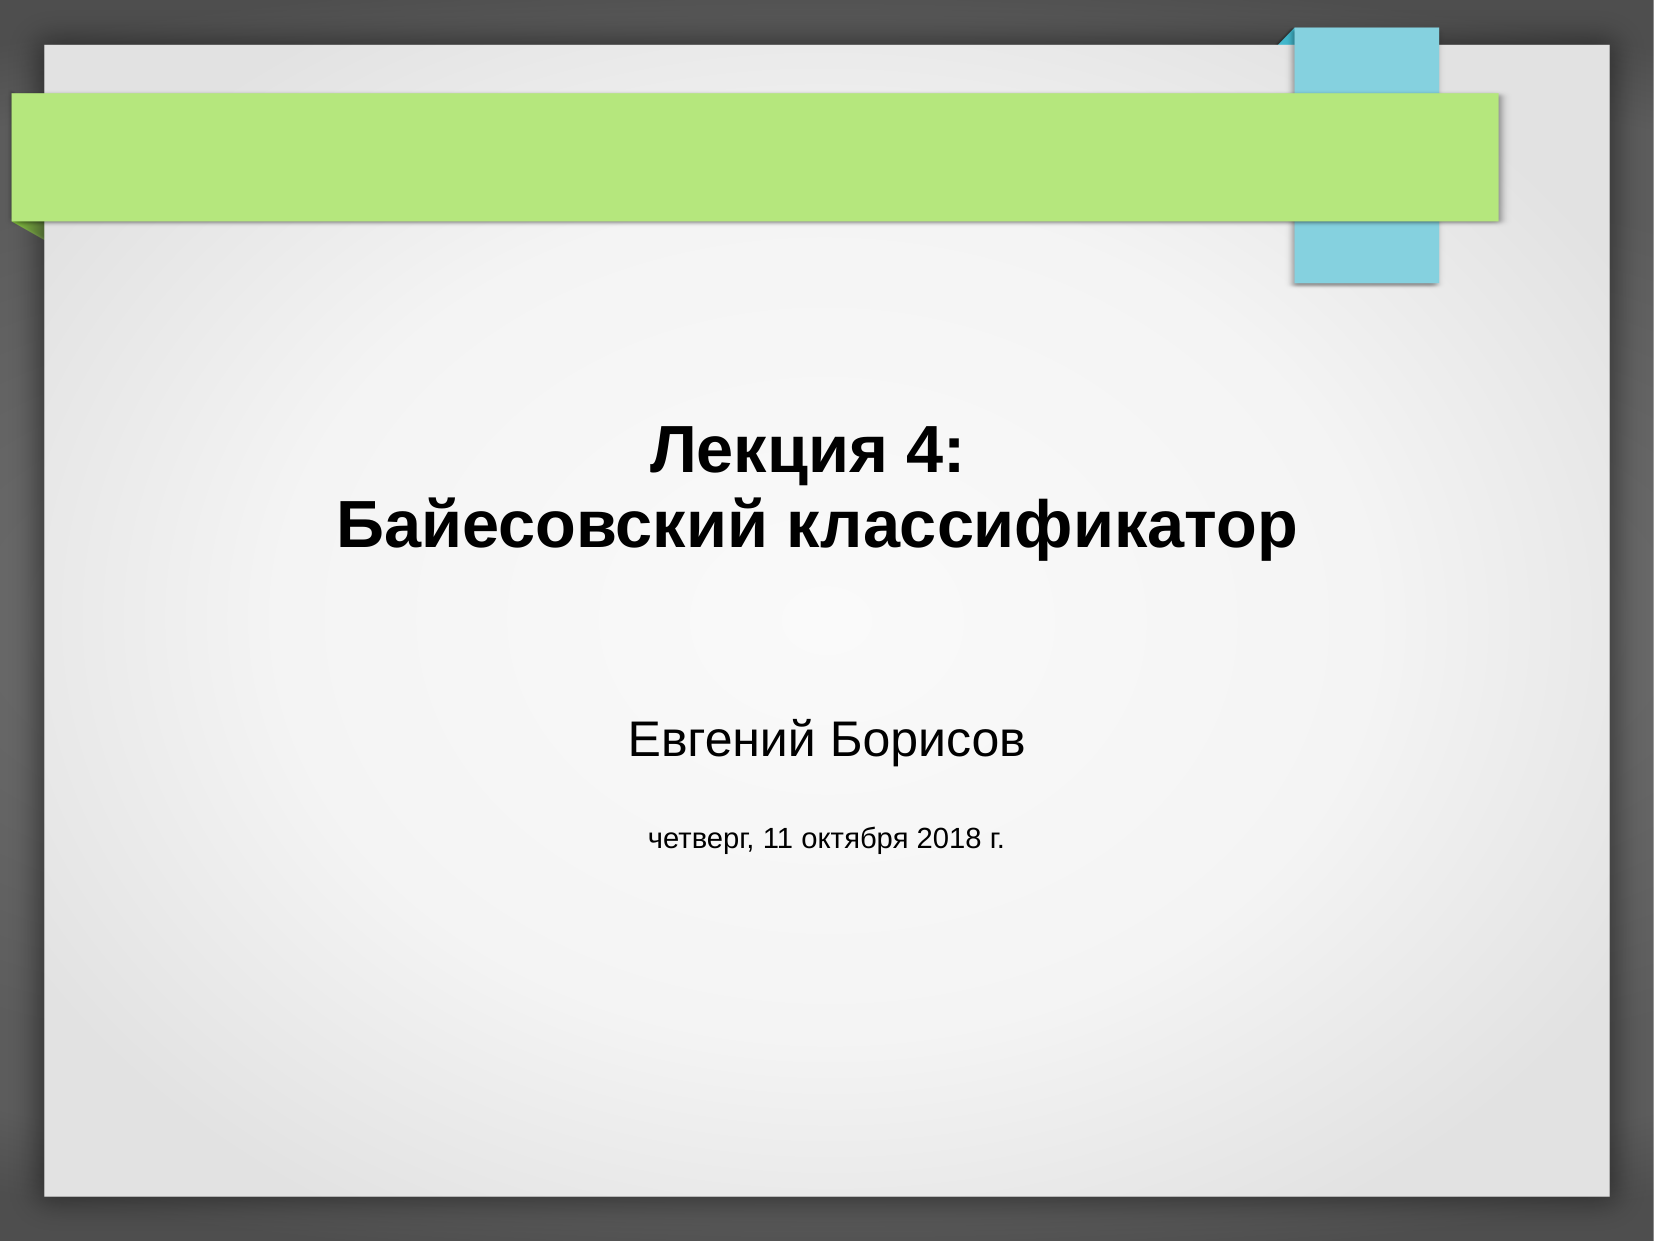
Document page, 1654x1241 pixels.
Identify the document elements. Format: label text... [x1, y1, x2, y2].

picture [0, 0, 1654, 1241]
subtitle Лекция 4: Байесовский классификатор Евгений Борисов четверг, 11 октября 2018 г. [82, 290, 1571, 1010]
